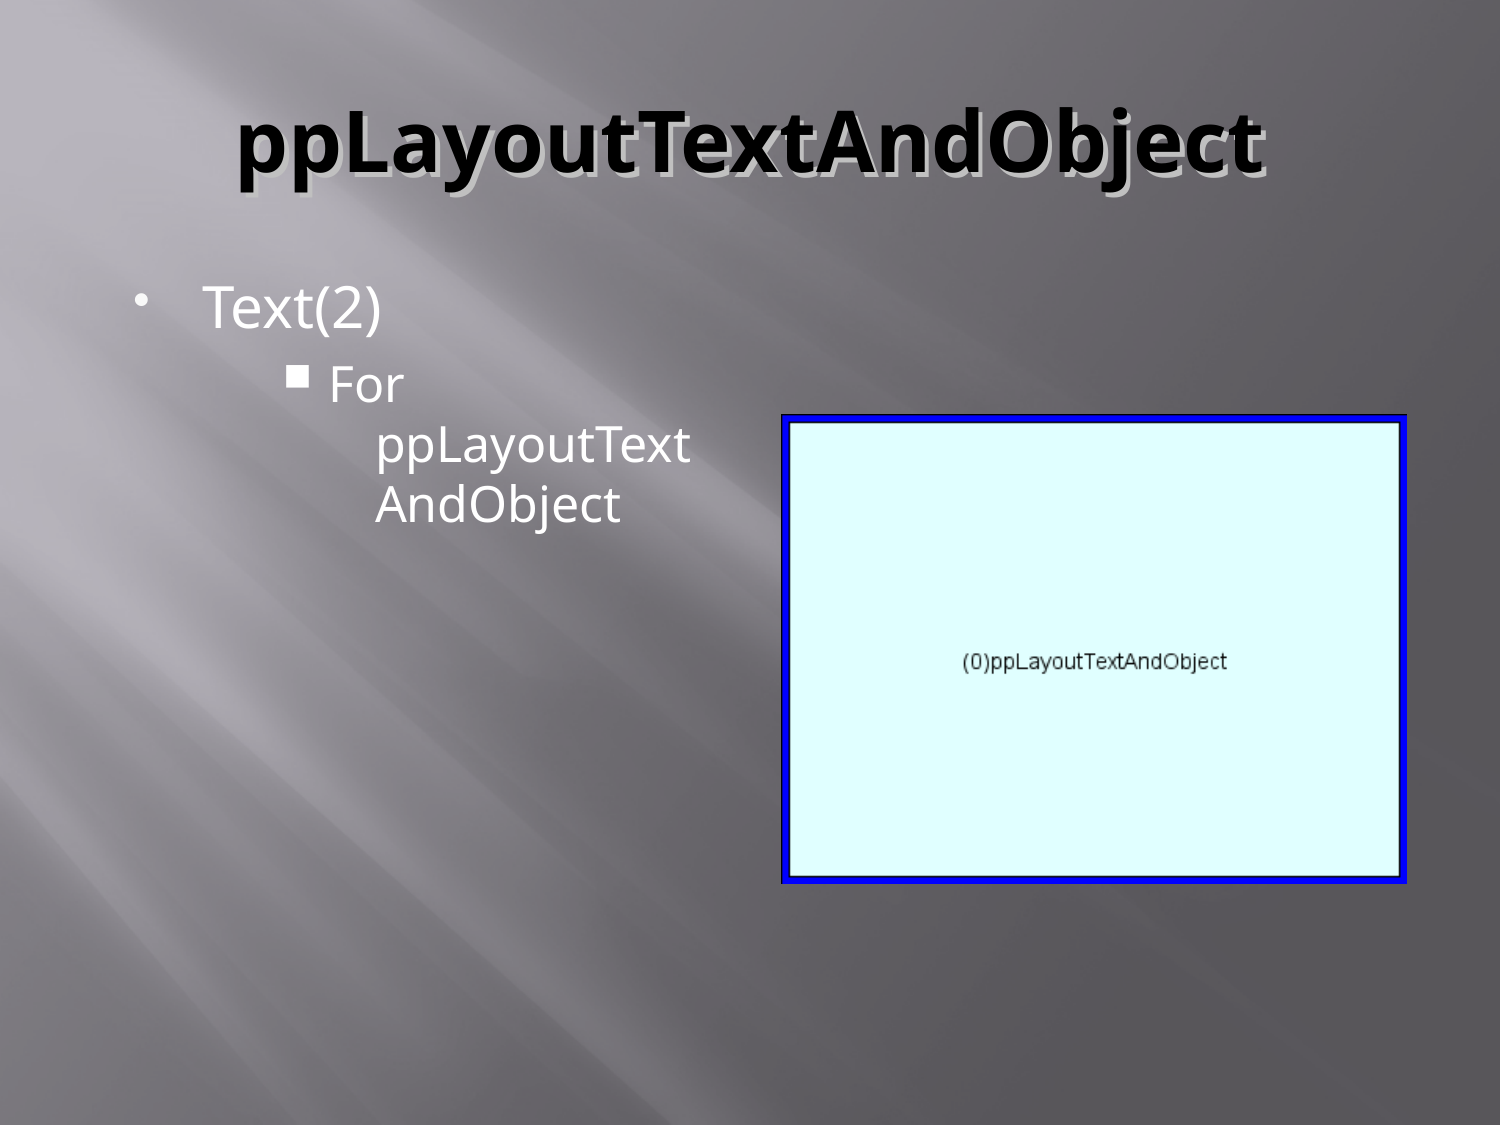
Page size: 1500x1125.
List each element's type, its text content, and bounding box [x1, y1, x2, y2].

list Text(2) For ppLayoutTextAndObject [75, 262, 738, 1035]
picture [781, 414, 1407, 884]
title ppLayoutTextAndObject [75, 45, 1426, 233]
